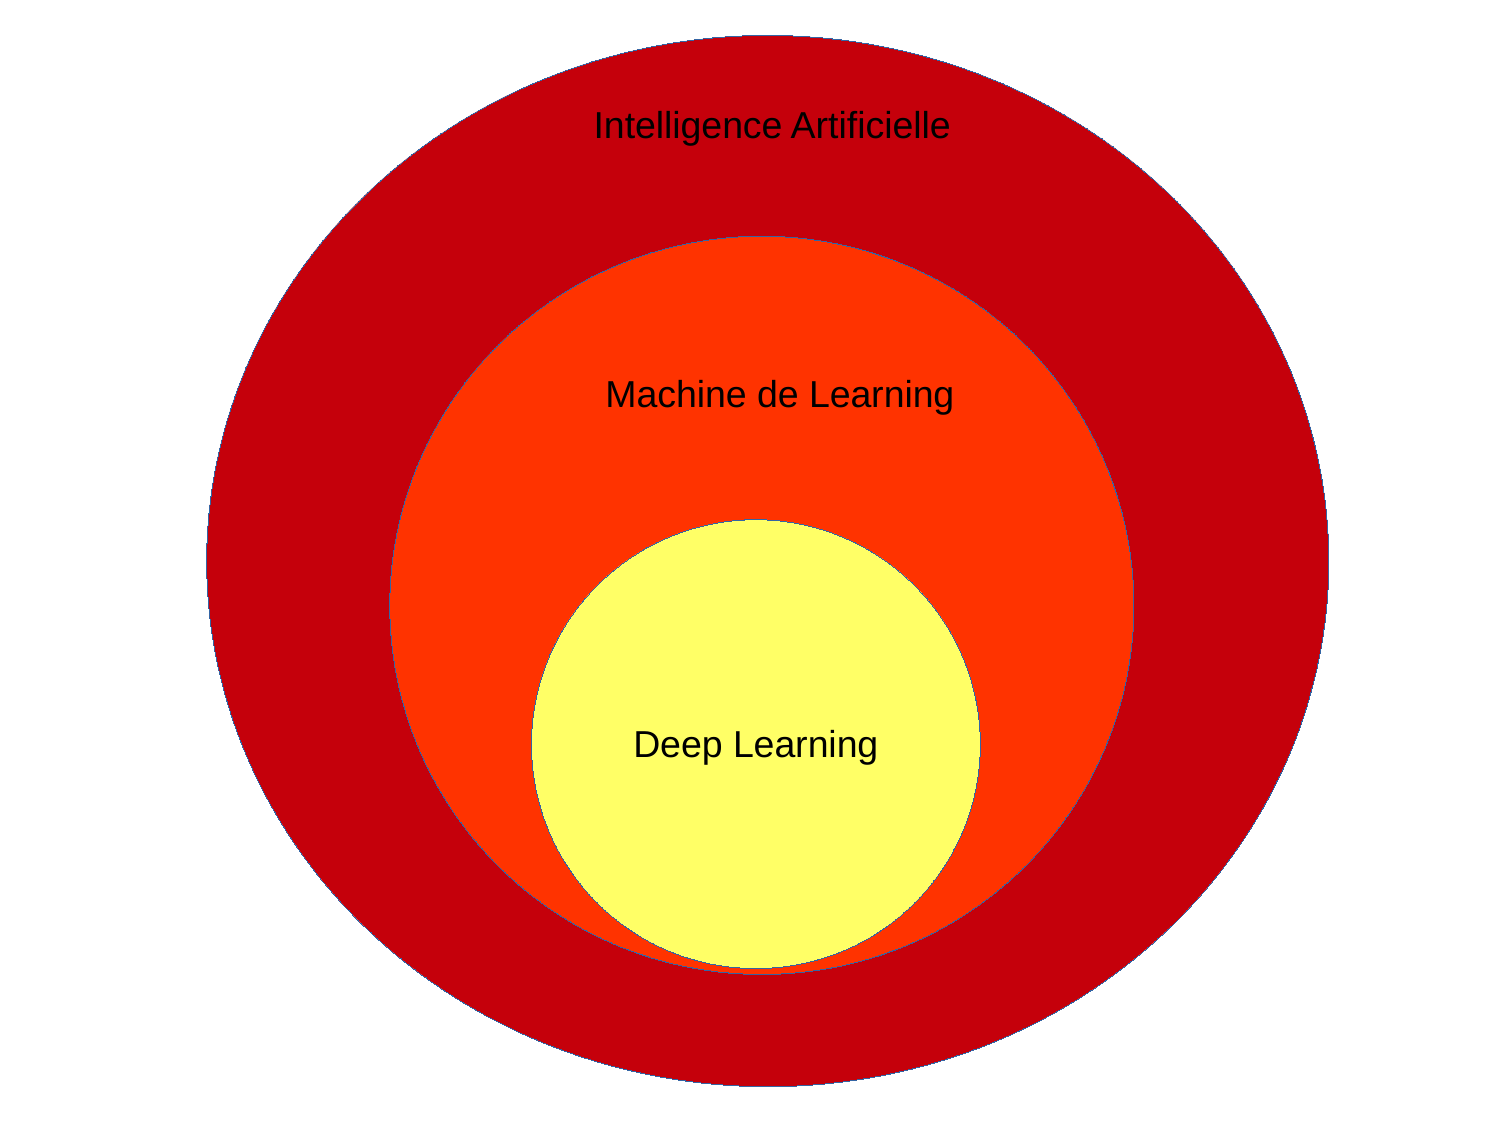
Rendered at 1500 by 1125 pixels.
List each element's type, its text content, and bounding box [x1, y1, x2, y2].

text_box Intelligence Artificielle [578, 96, 966, 154]
text_box Deep Learning [531, 519, 981, 969]
text_box Machine de Learning [590, 366, 970, 423]
text_box [206, 35, 1329, 1087]
